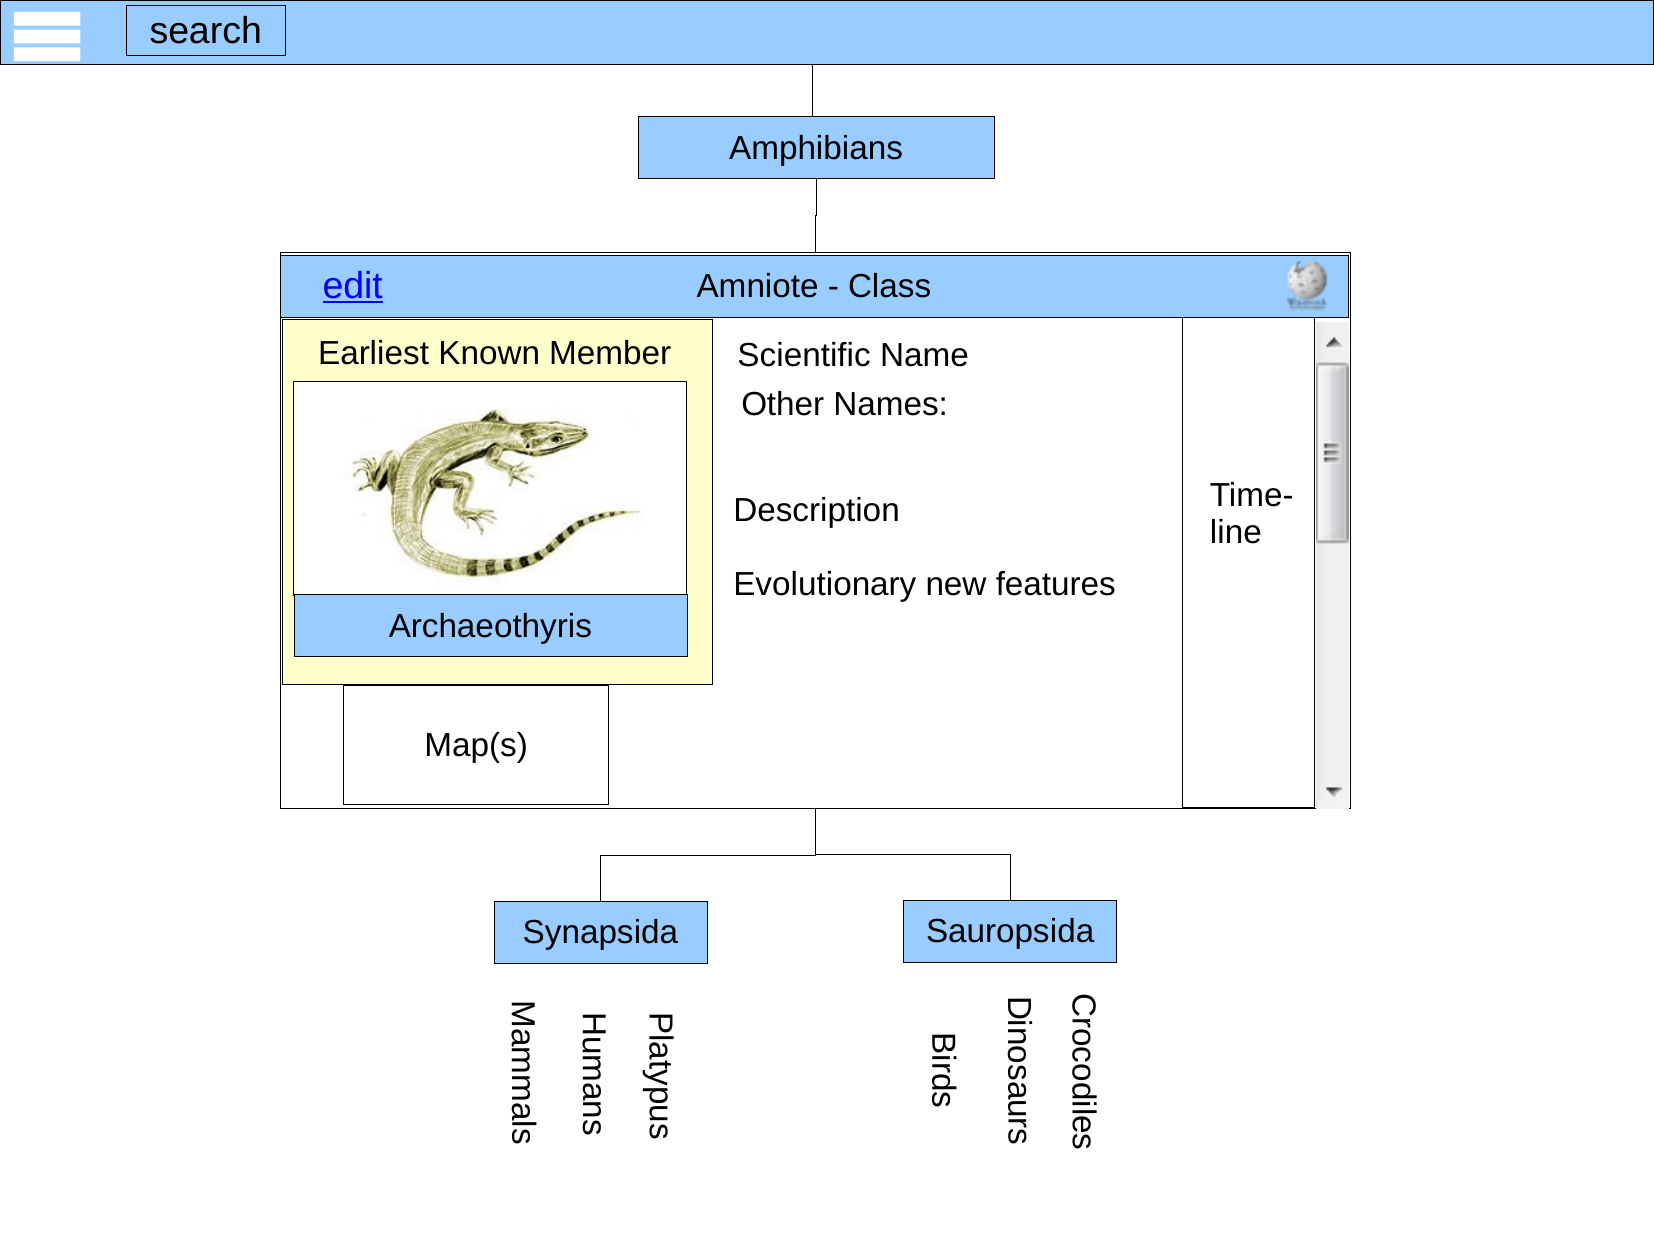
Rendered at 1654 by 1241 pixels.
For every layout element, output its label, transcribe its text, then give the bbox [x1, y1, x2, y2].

text_box Amphibians [638, 116, 995, 179]
text_box Other Names: [726, 378, 1016, 431]
text_box [280, 252, 1351, 809]
text_box Earliest Known Member [303, 327, 713, 380]
text_box Archaeothyris [294, 594, 688, 657]
text_box Description Evolutionary new features [718, 446, 1165, 723]
text_box [280, 318, 1316, 809]
text_box Mammals [497, 985, 550, 1168]
text_box Amniote - Class [280, 255, 1349, 318]
text_box Humans [568, 997, 621, 1179]
picture [1316, 322, 1349, 809]
picture [335, 388, 655, 592]
text_box Crocodiles [1057, 978, 1111, 1177]
text_box [1183, 318, 1314, 807]
text_box Map(s) [343, 685, 609, 805]
text_box Sauropsida [903, 900, 1117, 963]
text_box Birds [917, 1018, 971, 1135]
text_box Synapsida [494, 901, 708, 964]
text_box Time- line [1195, 469, 1316, 559]
text_box edit [307, 257, 405, 315]
text_box [0, 0, 1654, 65]
text_box Scientific Name [722, 329, 1158, 382]
text_box Platypus [634, 997, 688, 1179]
picture [1286, 261, 1329, 311]
text_box search [126, 5, 286, 56]
text_box Dinosaurs [993, 981, 1047, 1179]
text_box Image [293, 381, 687, 596]
